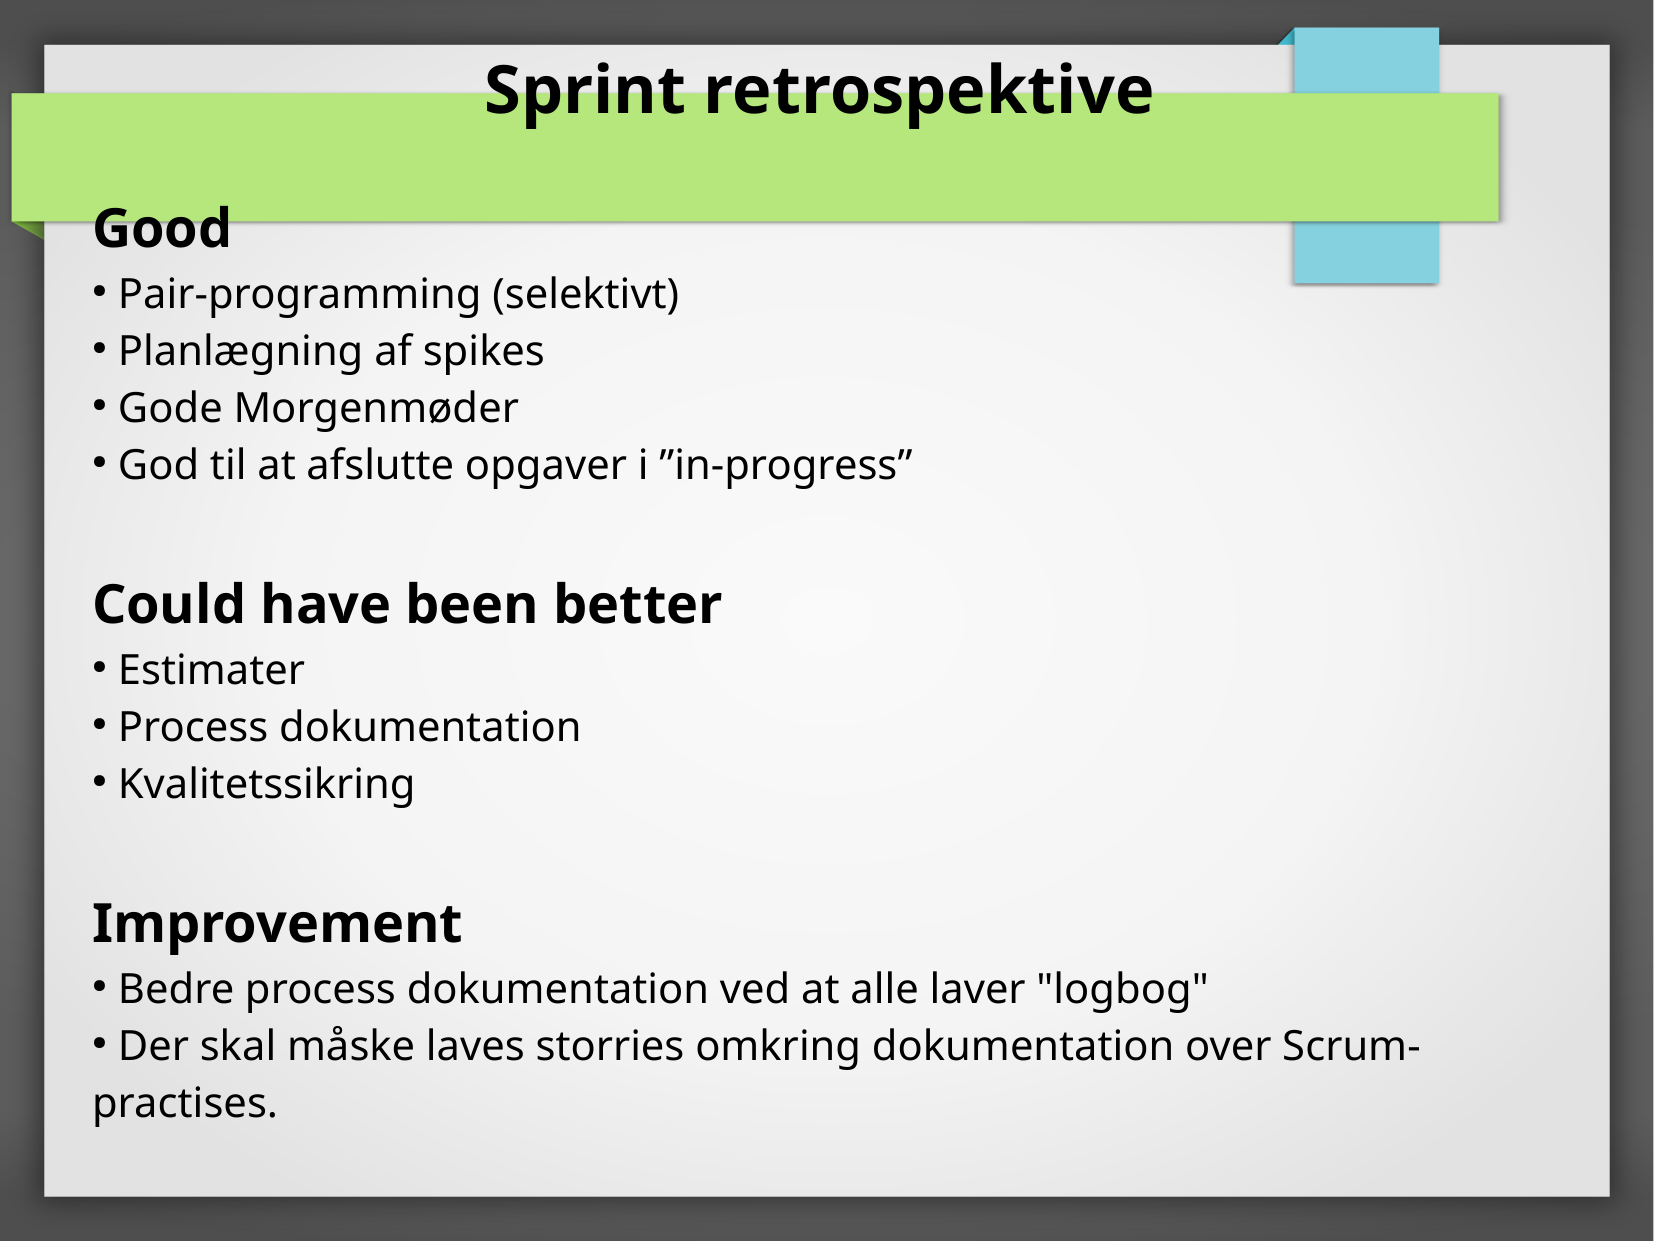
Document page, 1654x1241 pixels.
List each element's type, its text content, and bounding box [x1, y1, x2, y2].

subtitle Sprint retrospektive Good Pair-programming (selektivt) Planlægning af spikes Gode Morgenmøder God til at afslutte opgaver i ”in-progress” Could have been better Estimater Process dokumentation Kvalitetssikring Improvement Bedre process dokumentation ved at alle laver "logbog" Der skal måske laves storries omkring dokumentation over Scrum- practises. [92, 49, 1548, 1123]
picture [0, 0, 1654, 1241]
